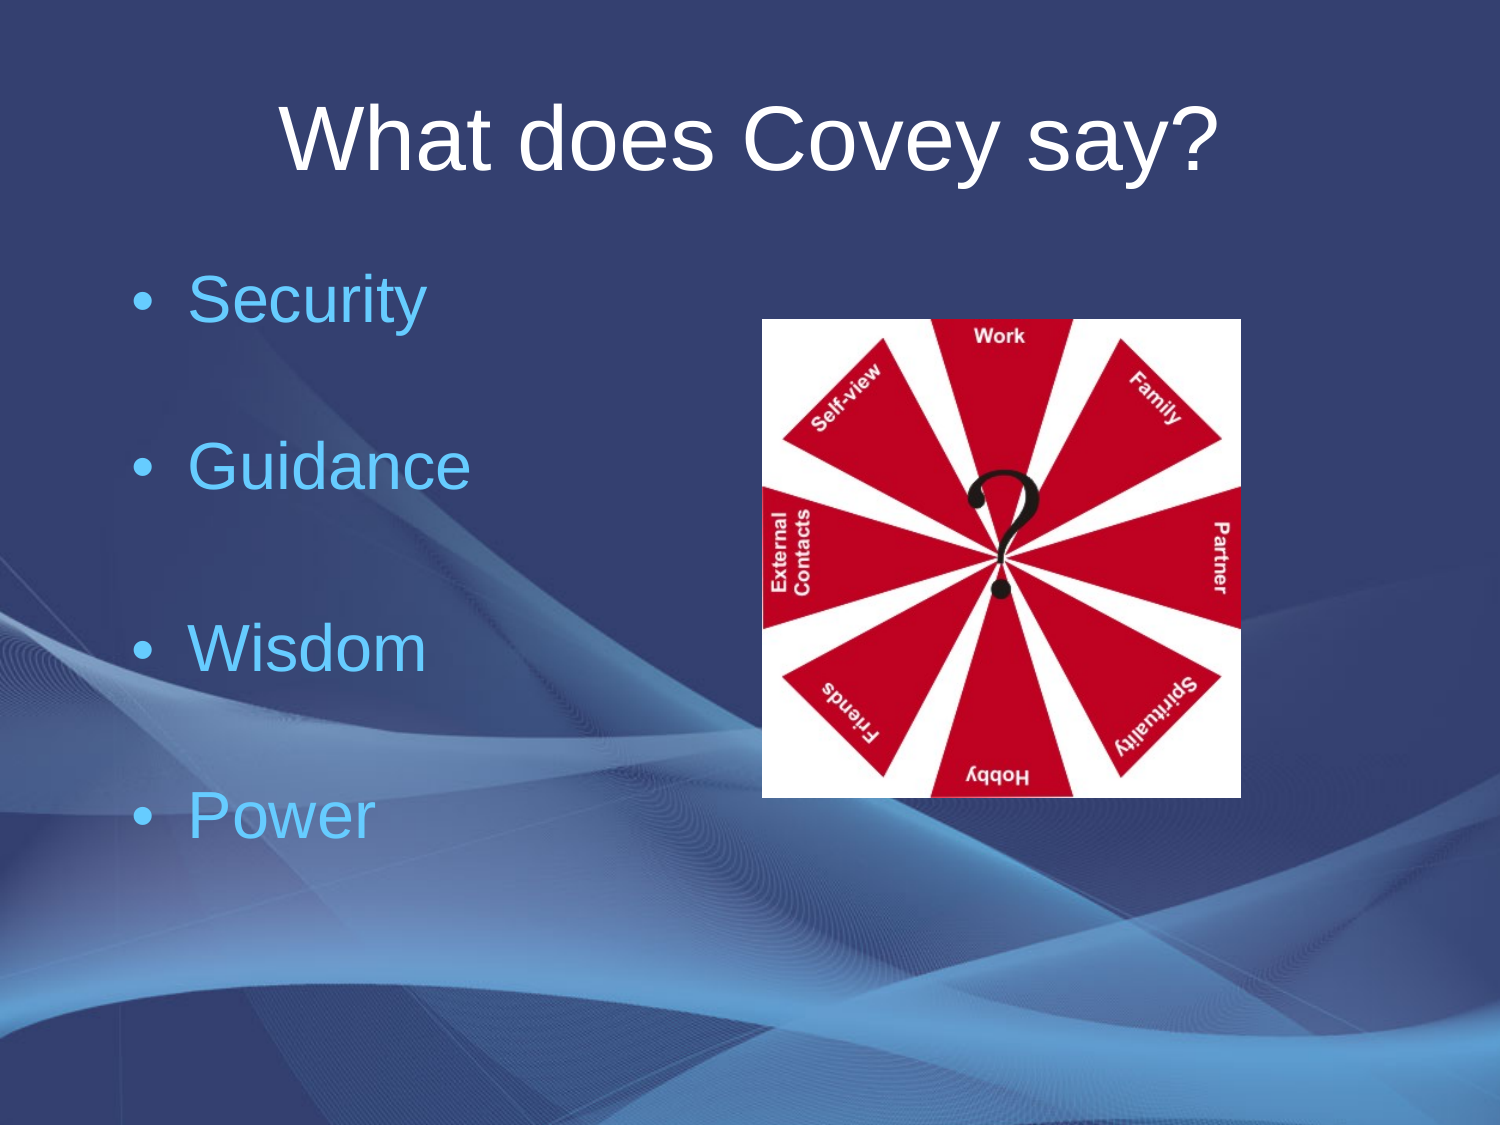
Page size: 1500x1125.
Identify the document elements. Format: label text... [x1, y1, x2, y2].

list Security Guidance Wisdom Power [75, 262, 532, 928]
picture [0, 0, 1500, 1125]
title What does Covey say? [75, 45, 1426, 233]
